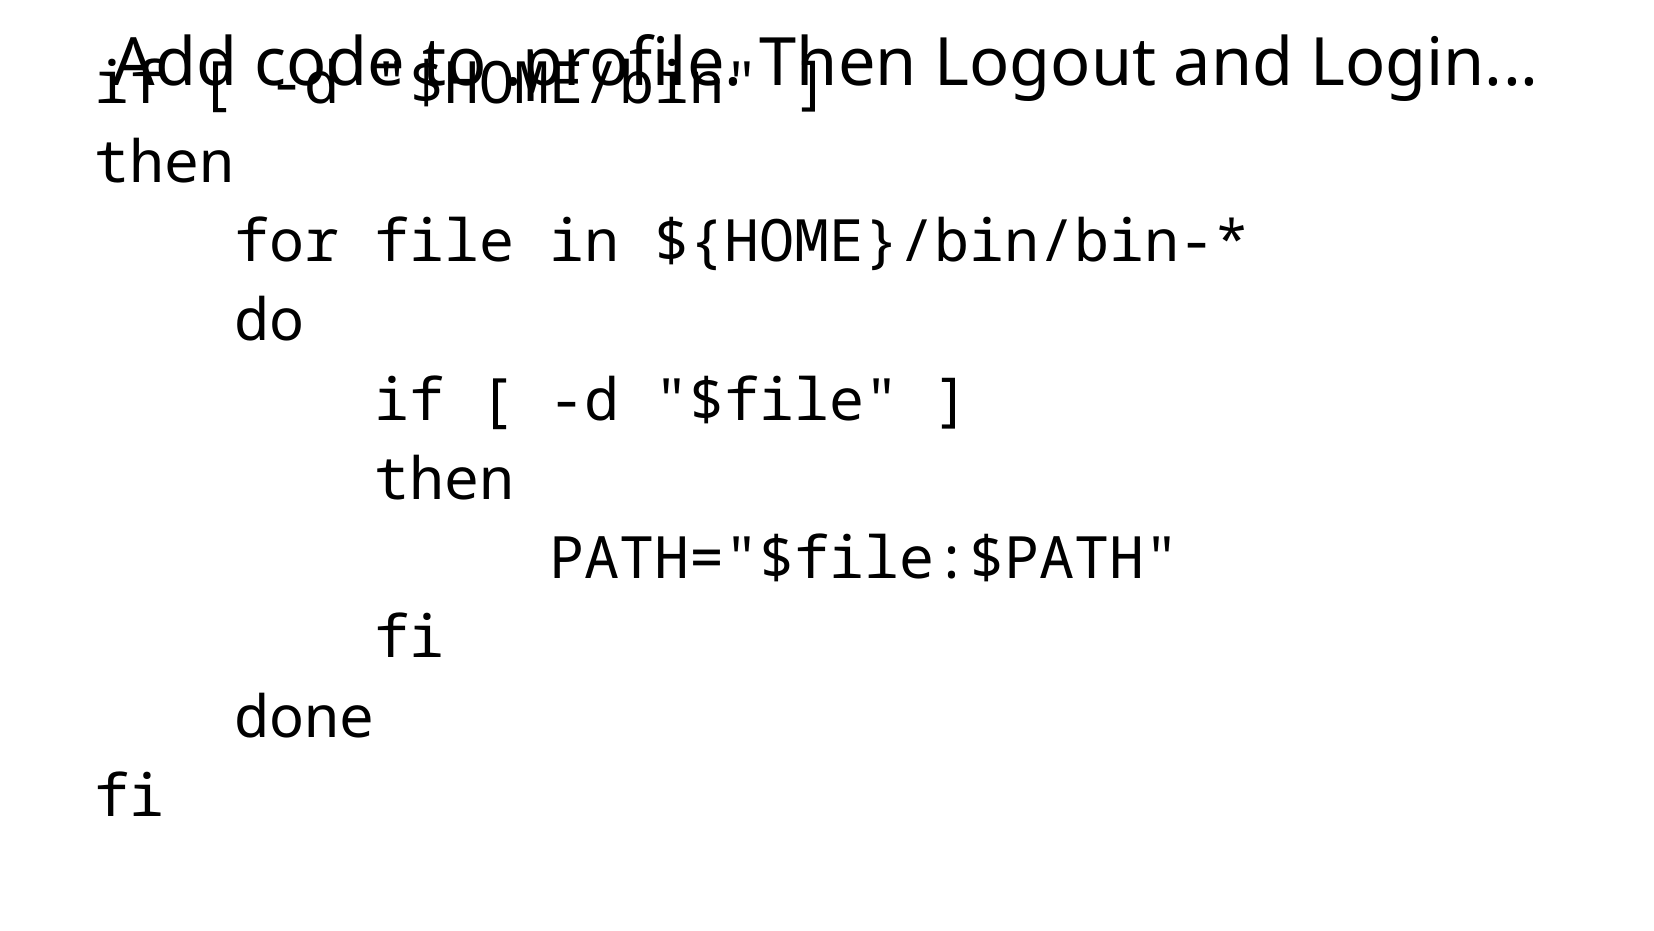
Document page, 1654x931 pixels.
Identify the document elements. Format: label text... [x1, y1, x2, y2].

title Add code to .profile. Then Logout and Login... [82, 7, 1571, 113]
text_box if [ -d "$HOME/bin" ] then for file in ${HOME}/bin/bin-* do if [ -d "$file" ] then PATH="$file:$PATH" fi done fi [94, 129, 1583, 745]
